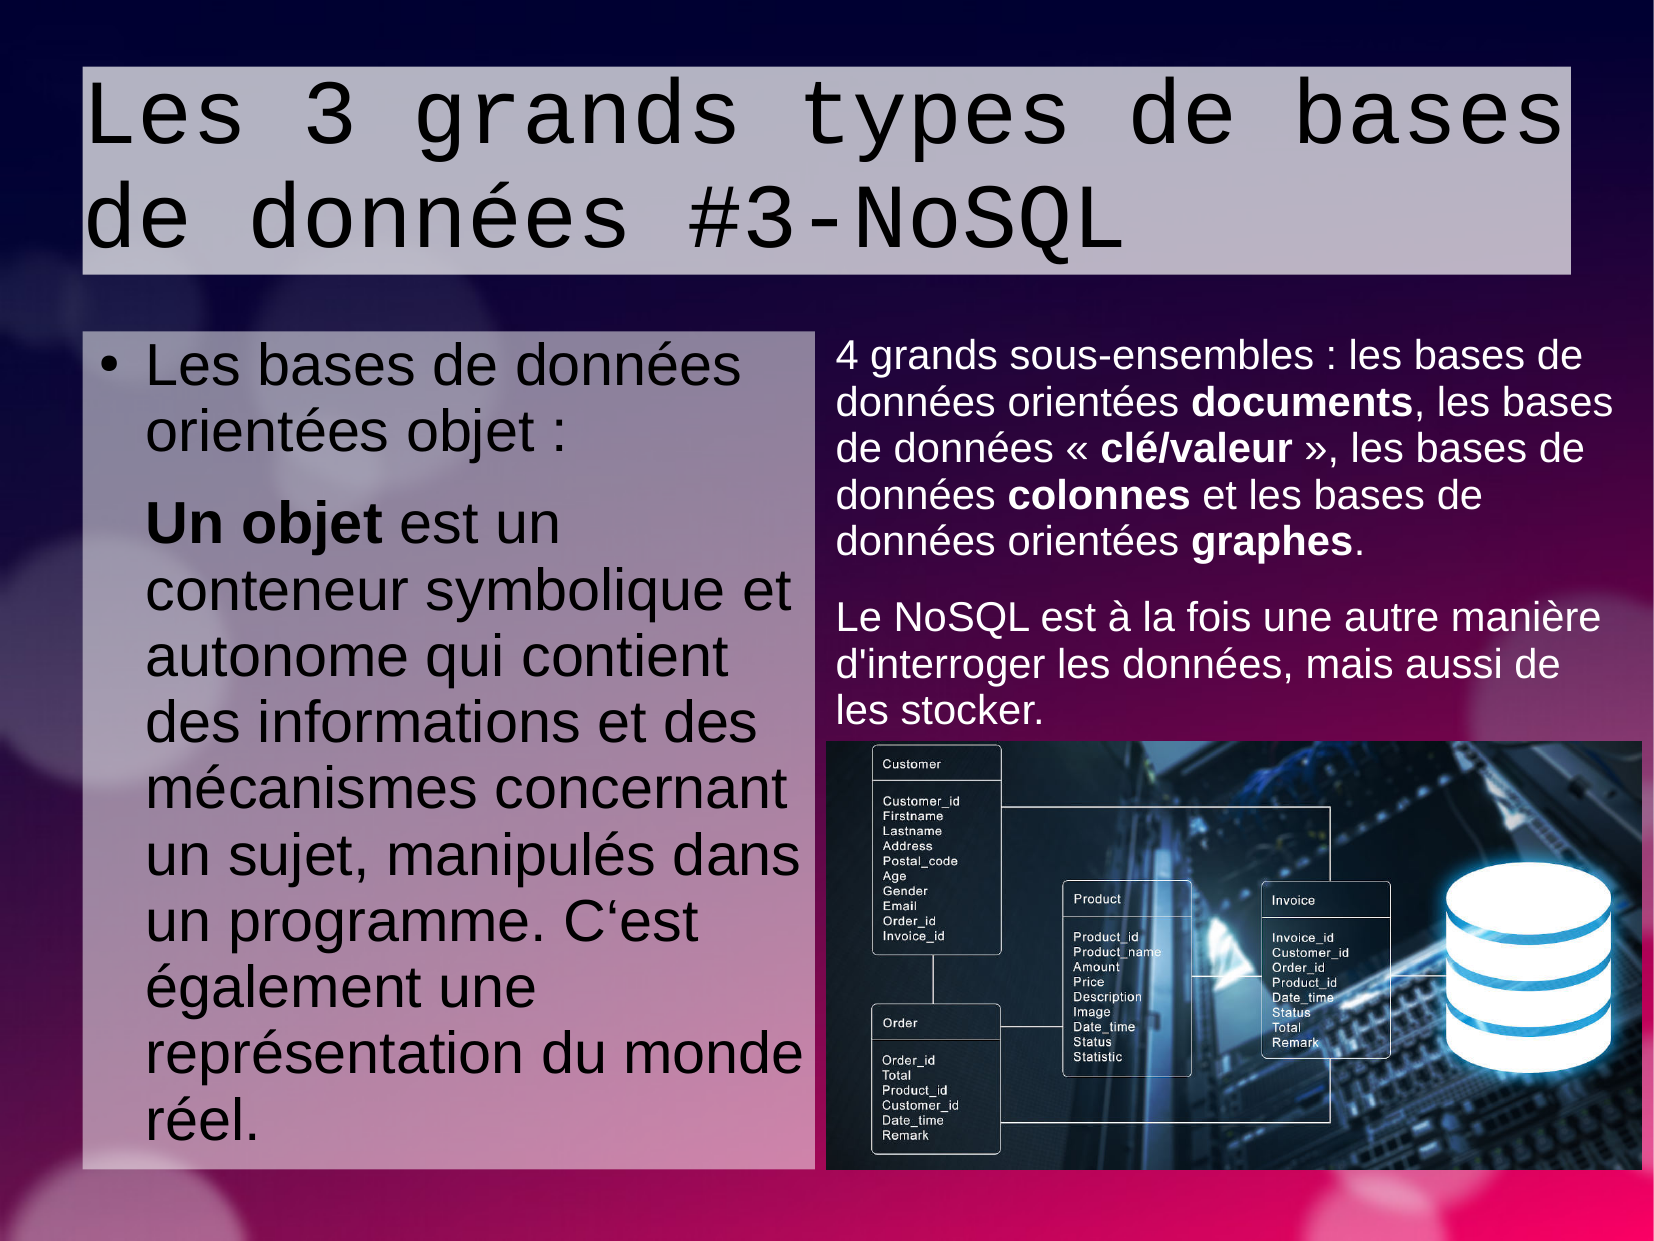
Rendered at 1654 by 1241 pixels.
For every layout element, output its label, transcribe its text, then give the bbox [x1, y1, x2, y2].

title Les 3 grands types de bases de données #3-NoSQL [82, 67, 1571, 275]
text_box 4 grands sous-ensembles : les bases de données orientées documents, les bases de données « clé/valeur », les bases de données colonnes et les bases de données orientées graphes. Le NoSQL est à la fois une autre manière d'interroger les données, mais aussi de les stocker. [820, 324, 1636, 741]
picture [0, 0, 1654, 1241]
list Les bases de données orientées objet : Un objet est un conteneur symbolique et autonome qui contient des informations et des mécanismes concernant un sujet, manipulés dans un programme. C‘est également une représentation du monde réel. [82, 331, 815, 1170]
